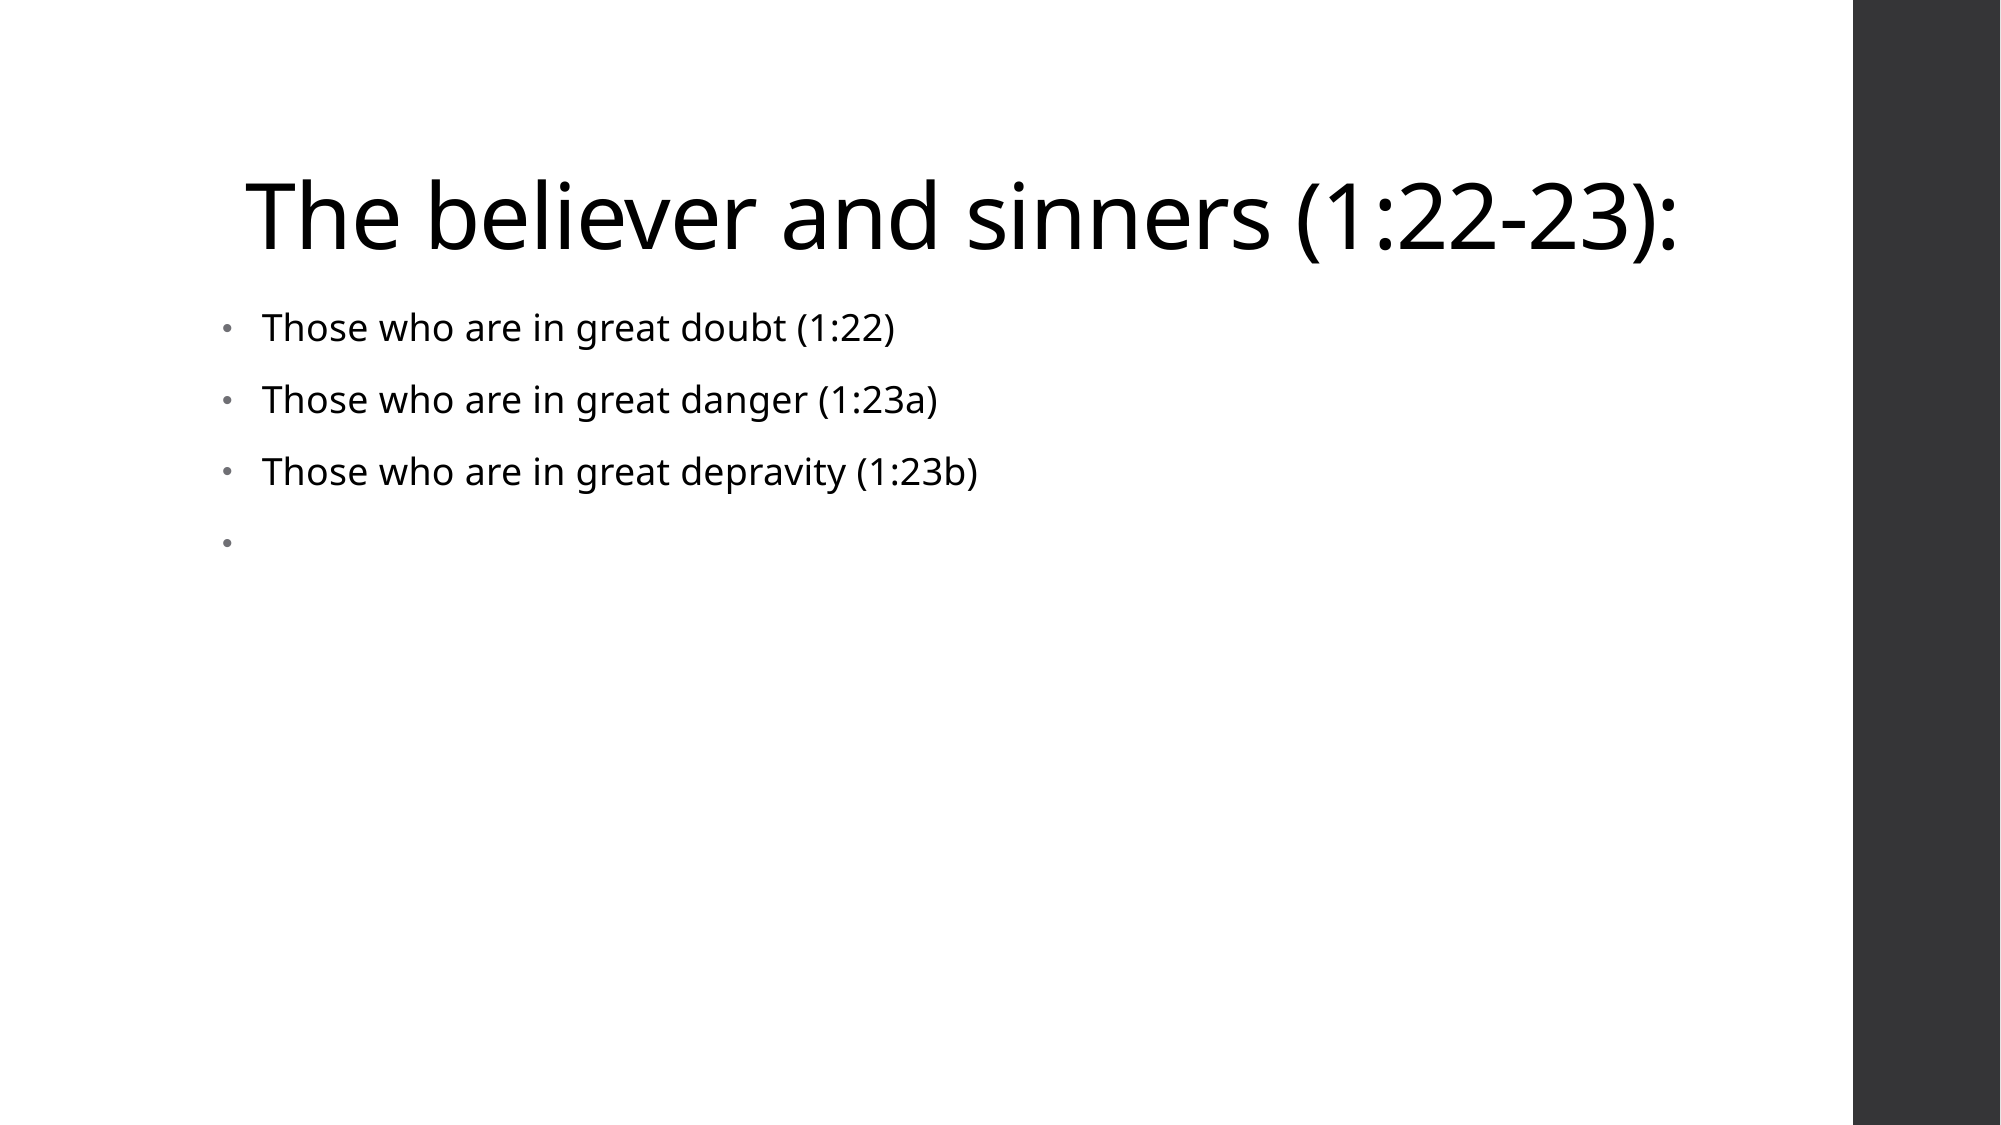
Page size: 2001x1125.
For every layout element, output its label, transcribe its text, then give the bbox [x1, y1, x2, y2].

title The believer and sinners (1:22-23): [206, 60, 1797, 278]
list Those who are in great doubt (1:22) Those who are in great danger (1:23a) Those who are in great depravity (1:23b) [206, 299, 1617, 1014]
